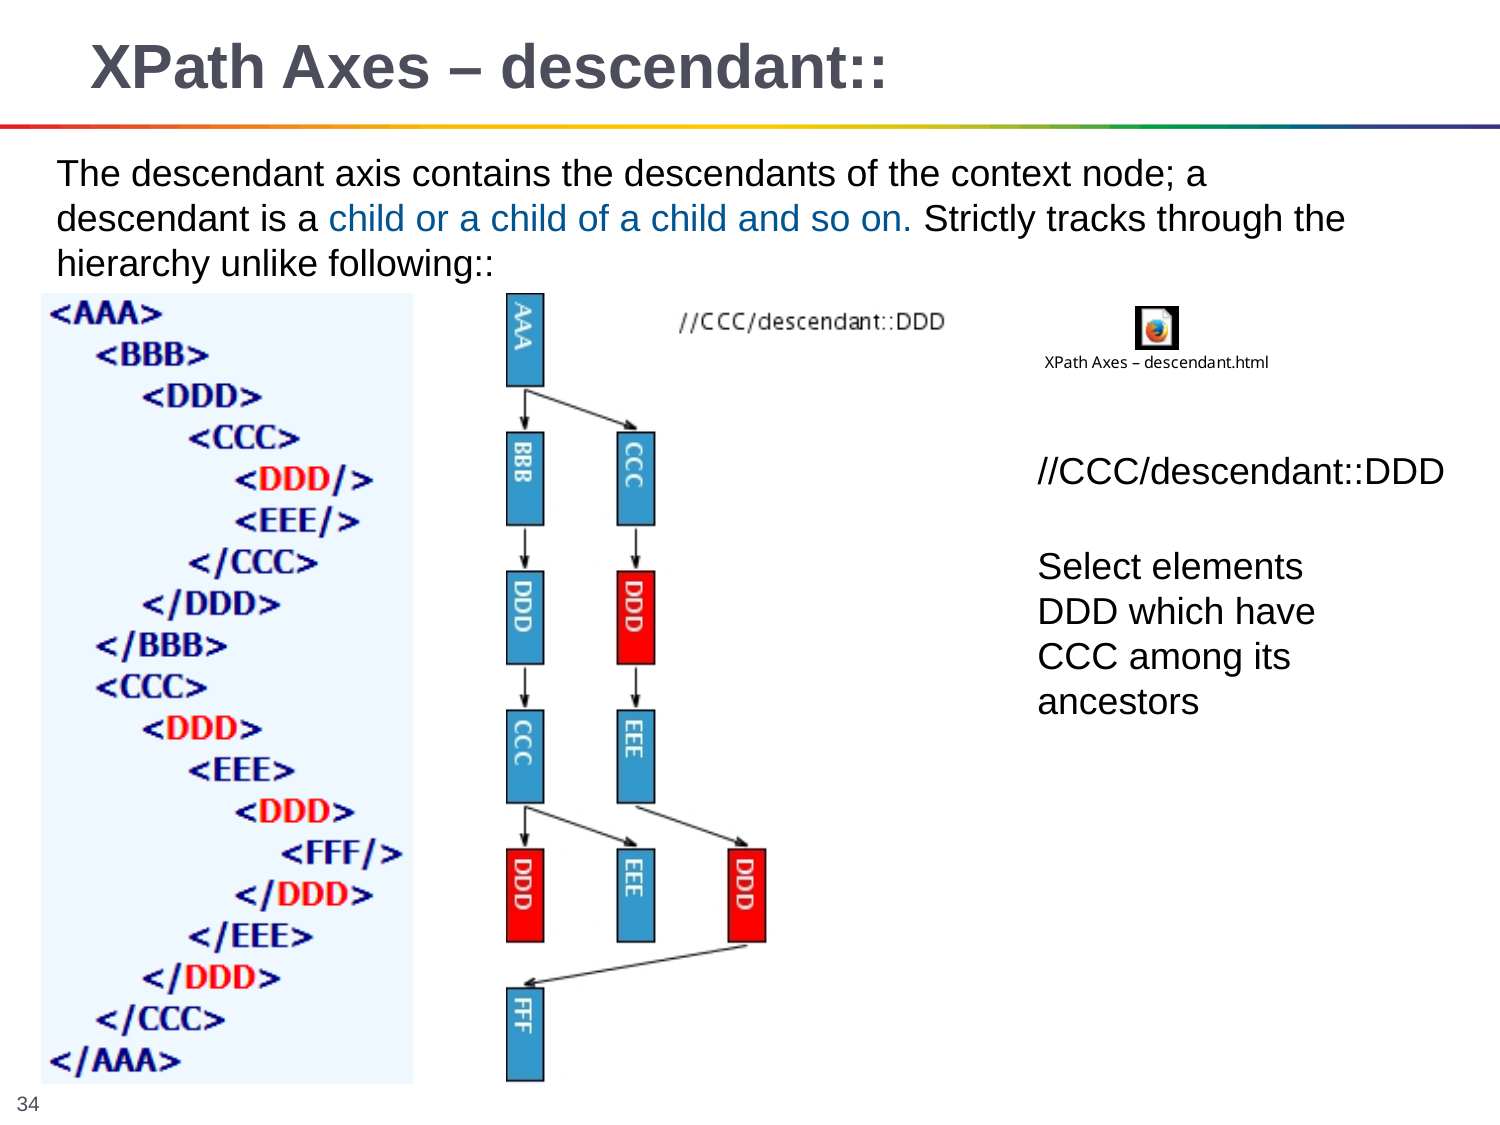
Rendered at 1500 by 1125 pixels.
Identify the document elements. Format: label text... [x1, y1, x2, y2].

chart [1022, 306, 1291, 378]
picture [506, 293, 948, 1084]
title XPath Axes – descendant:: [75, 17, 1425, 109]
text_box Select elements DDD which have CCC among its ancestors [1022, 535, 1379, 730]
picture [41, 293, 413, 1084]
text_box //CCC/descendant::DDD [1022, 439, 1475, 500]
text_box The descendant axis contains the descendants of the context node; a descendant is a child or a child of a child and so on. Strictly tracks through the hierarchy unlike following:: [41, 141, 1384, 292]
